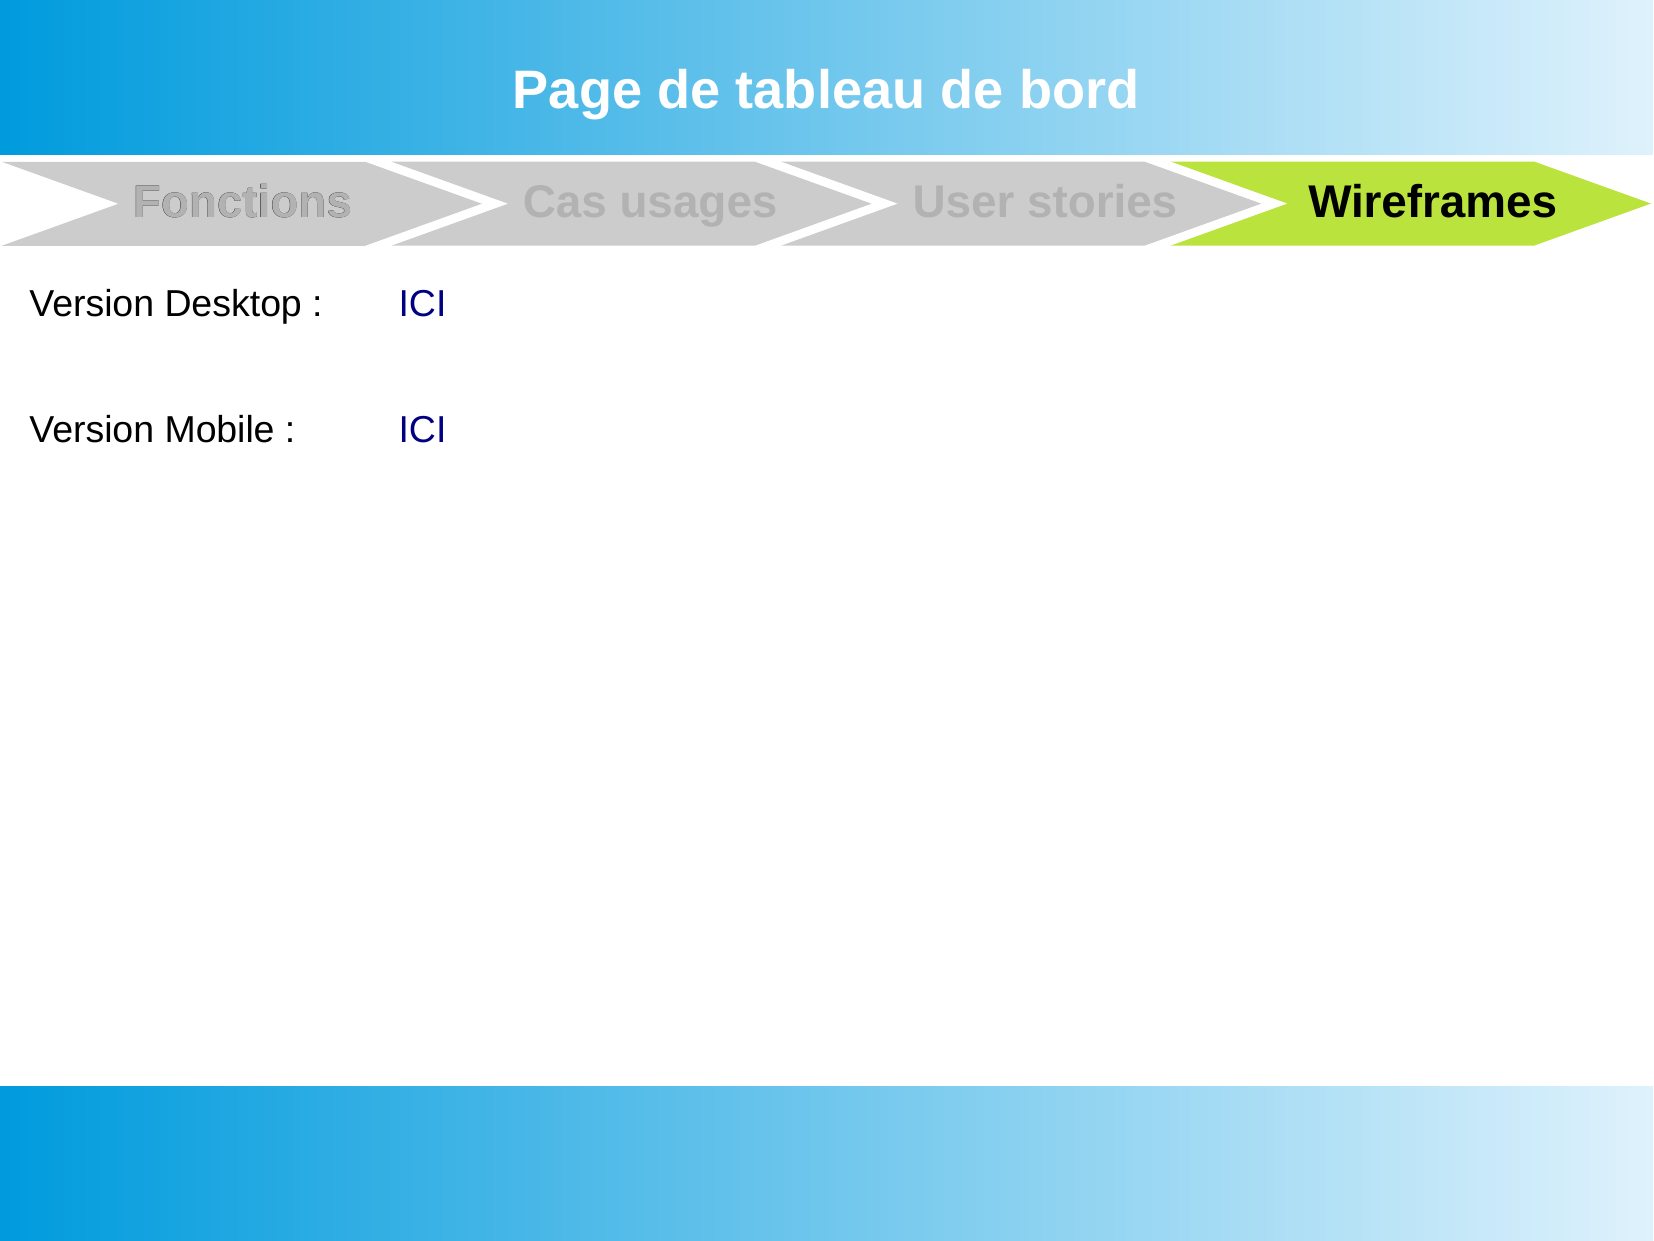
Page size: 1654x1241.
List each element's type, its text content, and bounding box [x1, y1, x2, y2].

text_box [391, 161, 785, 246]
text_box User stories [897, 168, 1203, 235]
text_box [1170, 161, 1564, 246]
text_box [781, 161, 1175, 246]
text_box Version Desktop : ICI Version Mobile : ICI [14, 274, 1630, 590]
text_box [1599, 184, 1651, 223]
text_box [813, 182, 872, 225]
text_box Cas usages [508, 168, 813, 235]
title Page de tableau de bord [82, 37, 1571, 143]
text_box [423, 182, 482, 225]
text_box Wireframes [1293, 168, 1599, 235]
text_box Fonctions [118, 168, 423, 235]
text_box [1, 161, 396, 246]
text_box [1203, 182, 1262, 225]
